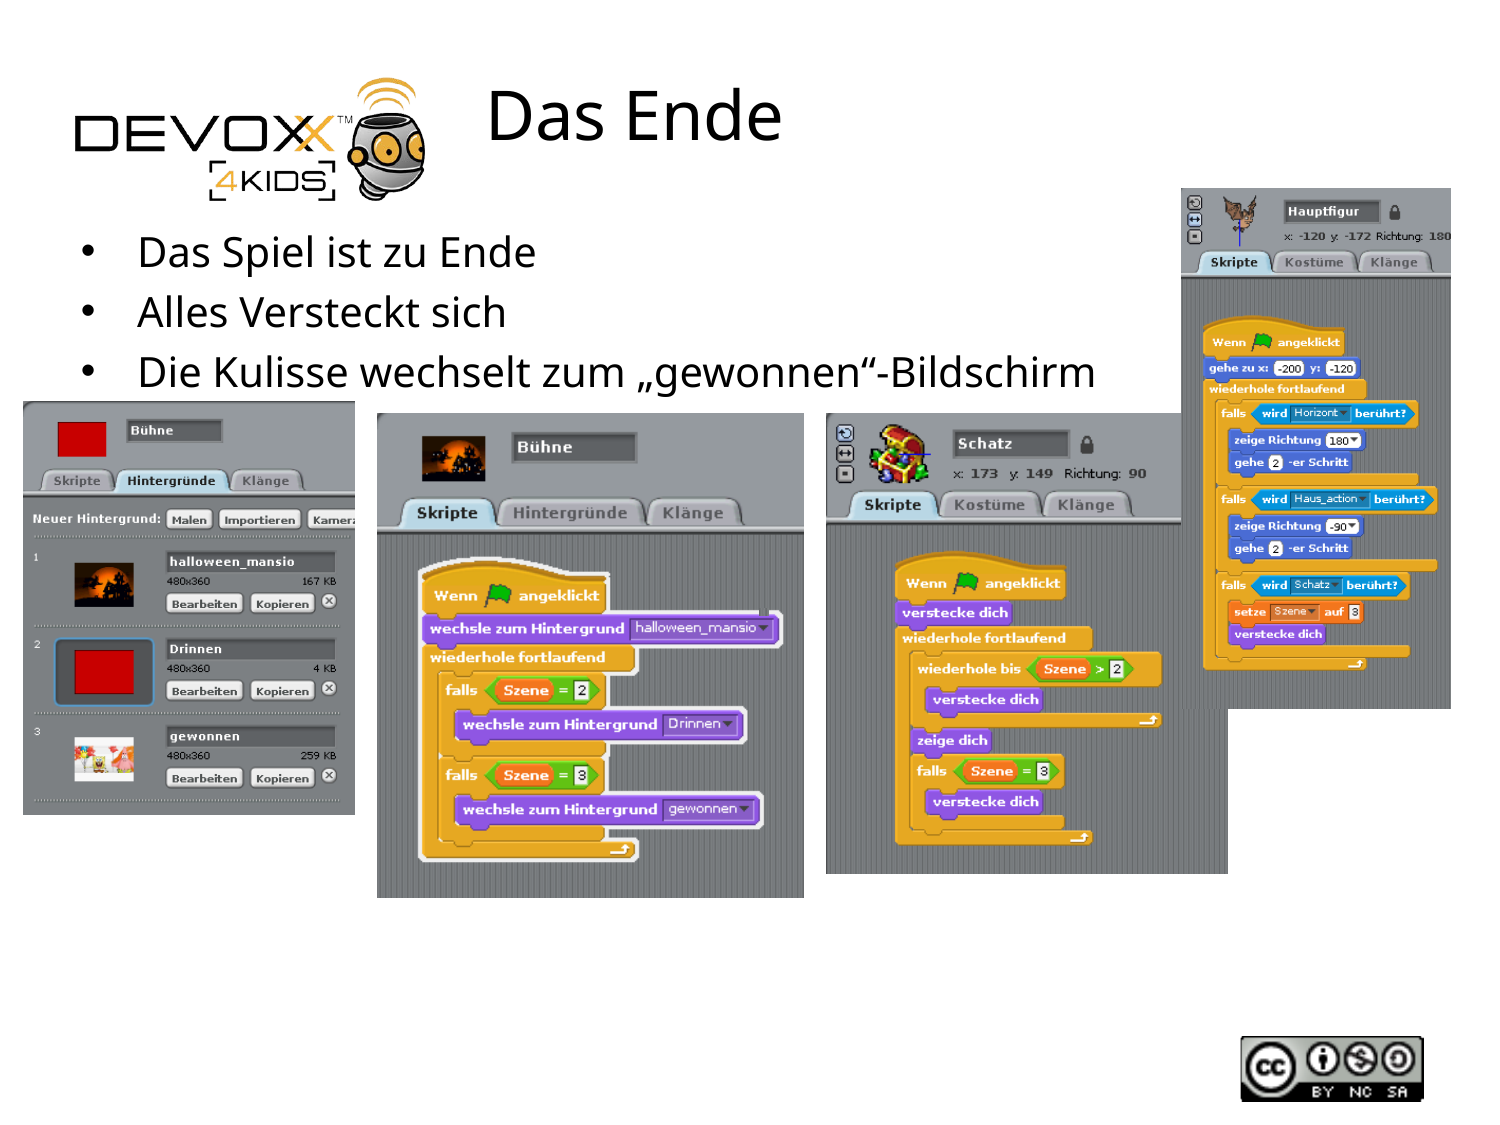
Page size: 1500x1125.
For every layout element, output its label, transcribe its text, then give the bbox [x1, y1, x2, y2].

picture [826, 188, 1451, 875]
picture [75, 77, 118, 201]
text_box Das Spiel ist zu Ende Alles Versteckt sich Die Kulisse wechselt zum „gewonnen“-Bildschirm [78, 225, 1181, 439]
title Das Ende [118, 71, 1193, 260]
picture [23, 401, 355, 815]
picture [1240, 1036, 1424, 1102]
picture [377, 413, 804, 898]
